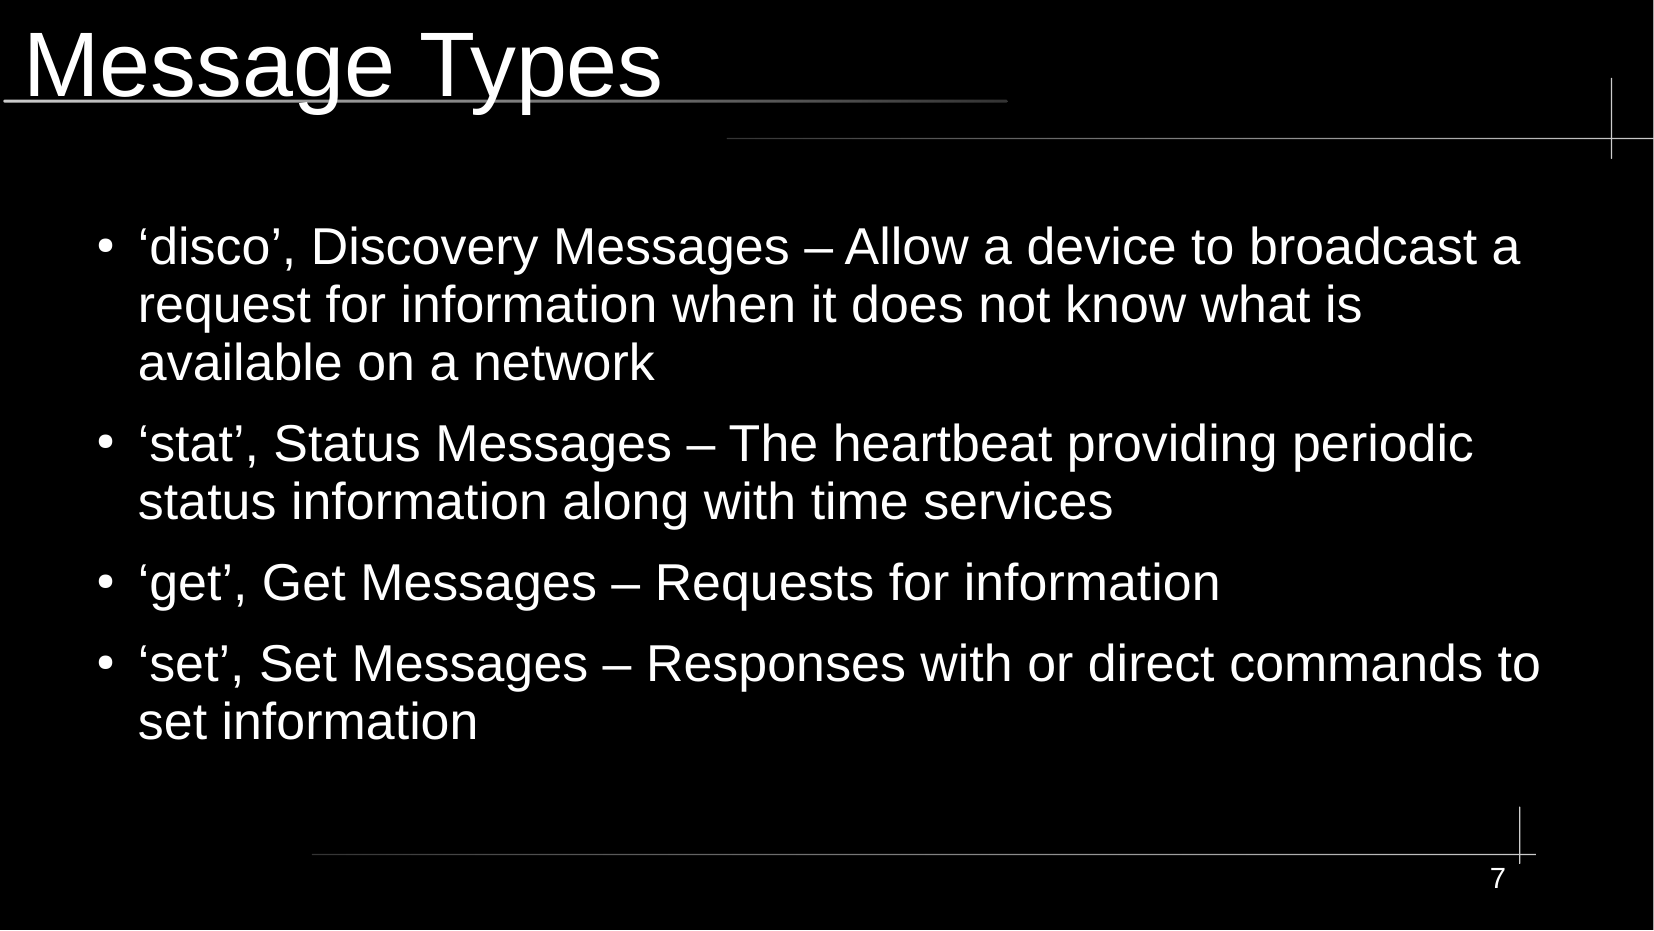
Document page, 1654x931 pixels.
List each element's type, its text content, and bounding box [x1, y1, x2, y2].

list ‘disco’, Discovery Messages – Allow a device to broadcast a request for information when it does not know what is available on a network ‘stat’, Status Messages – The heartbeat providing periodic status information along with time services ‘get’, Get Messages – Requests for information ‘set’, Set Messages – Responses with or direct commands to set information [82, 217, 1571, 758]
title Message Types [23, 11, 1589, 119]
